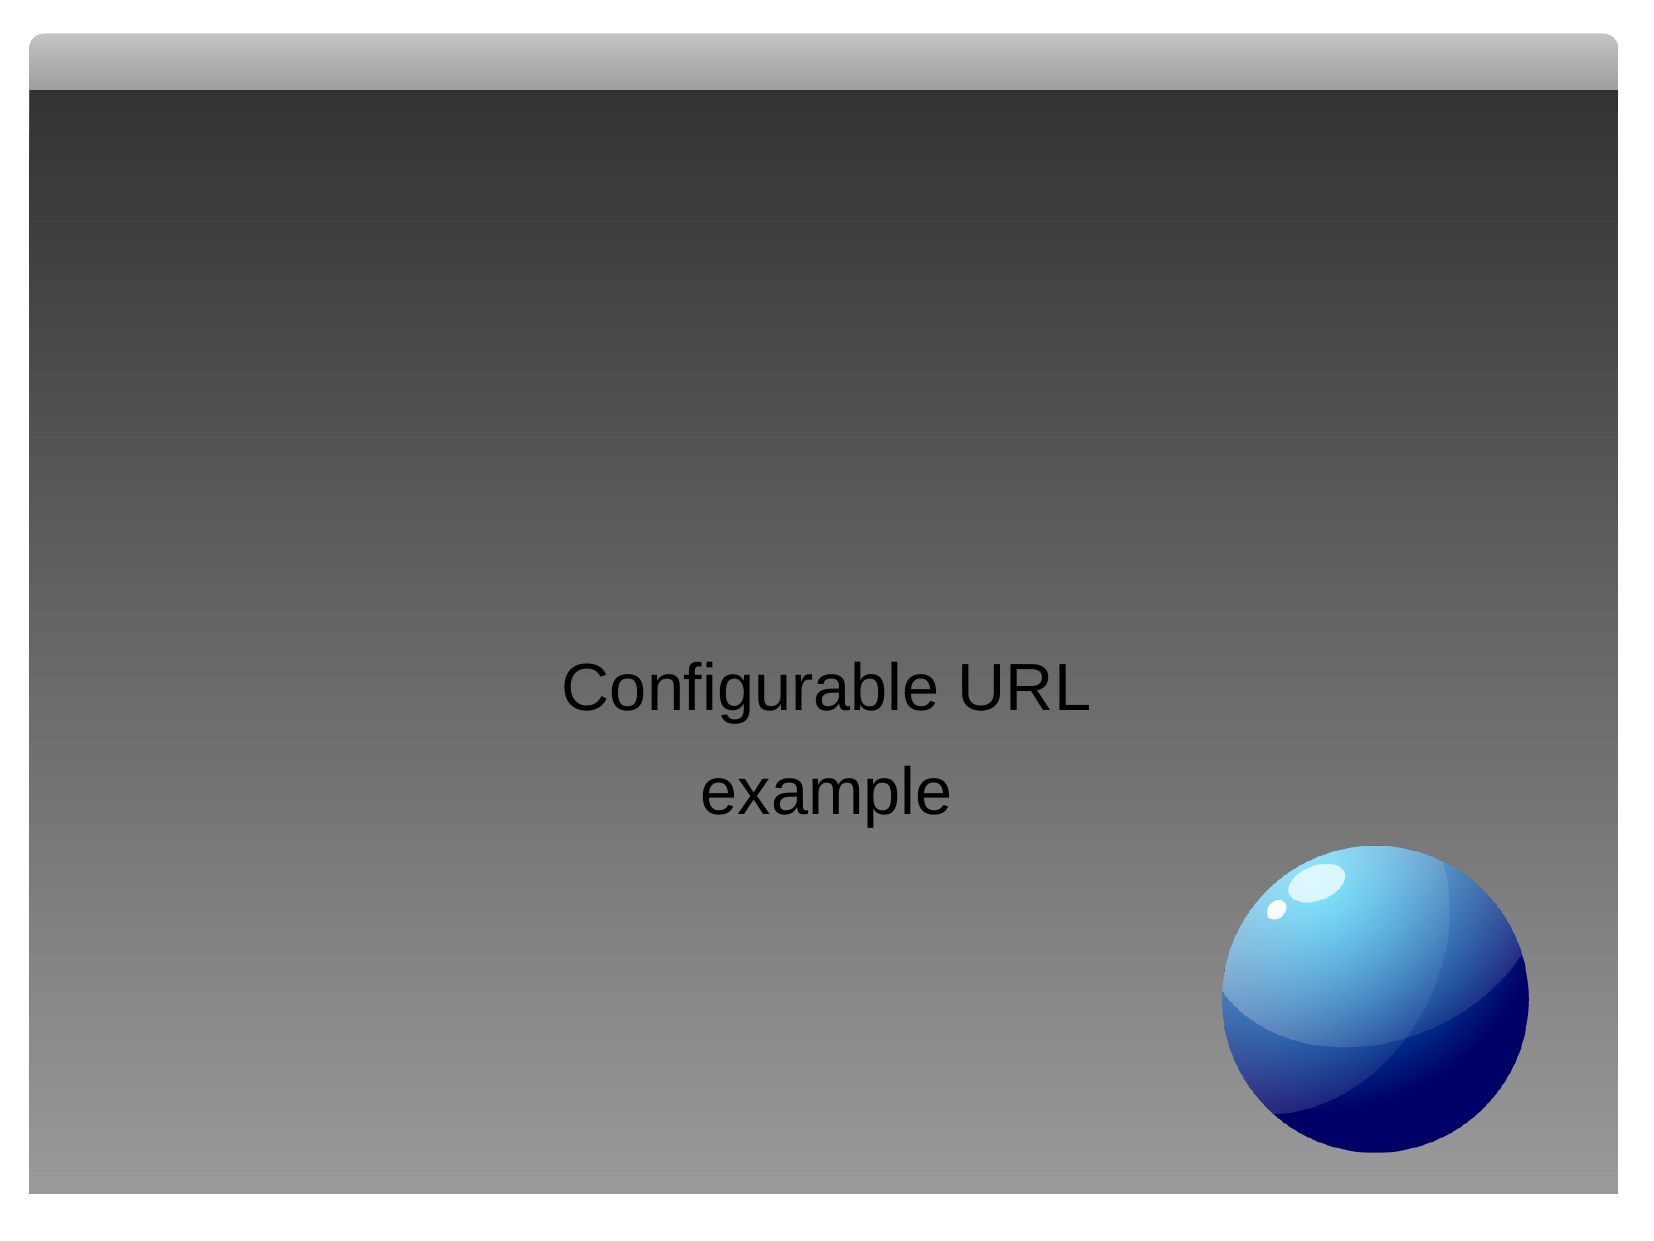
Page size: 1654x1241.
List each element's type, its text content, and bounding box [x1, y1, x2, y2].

picture [1190, 826, 1560, 1172]
list Configurable URL example [247, 649, 1407, 966]
